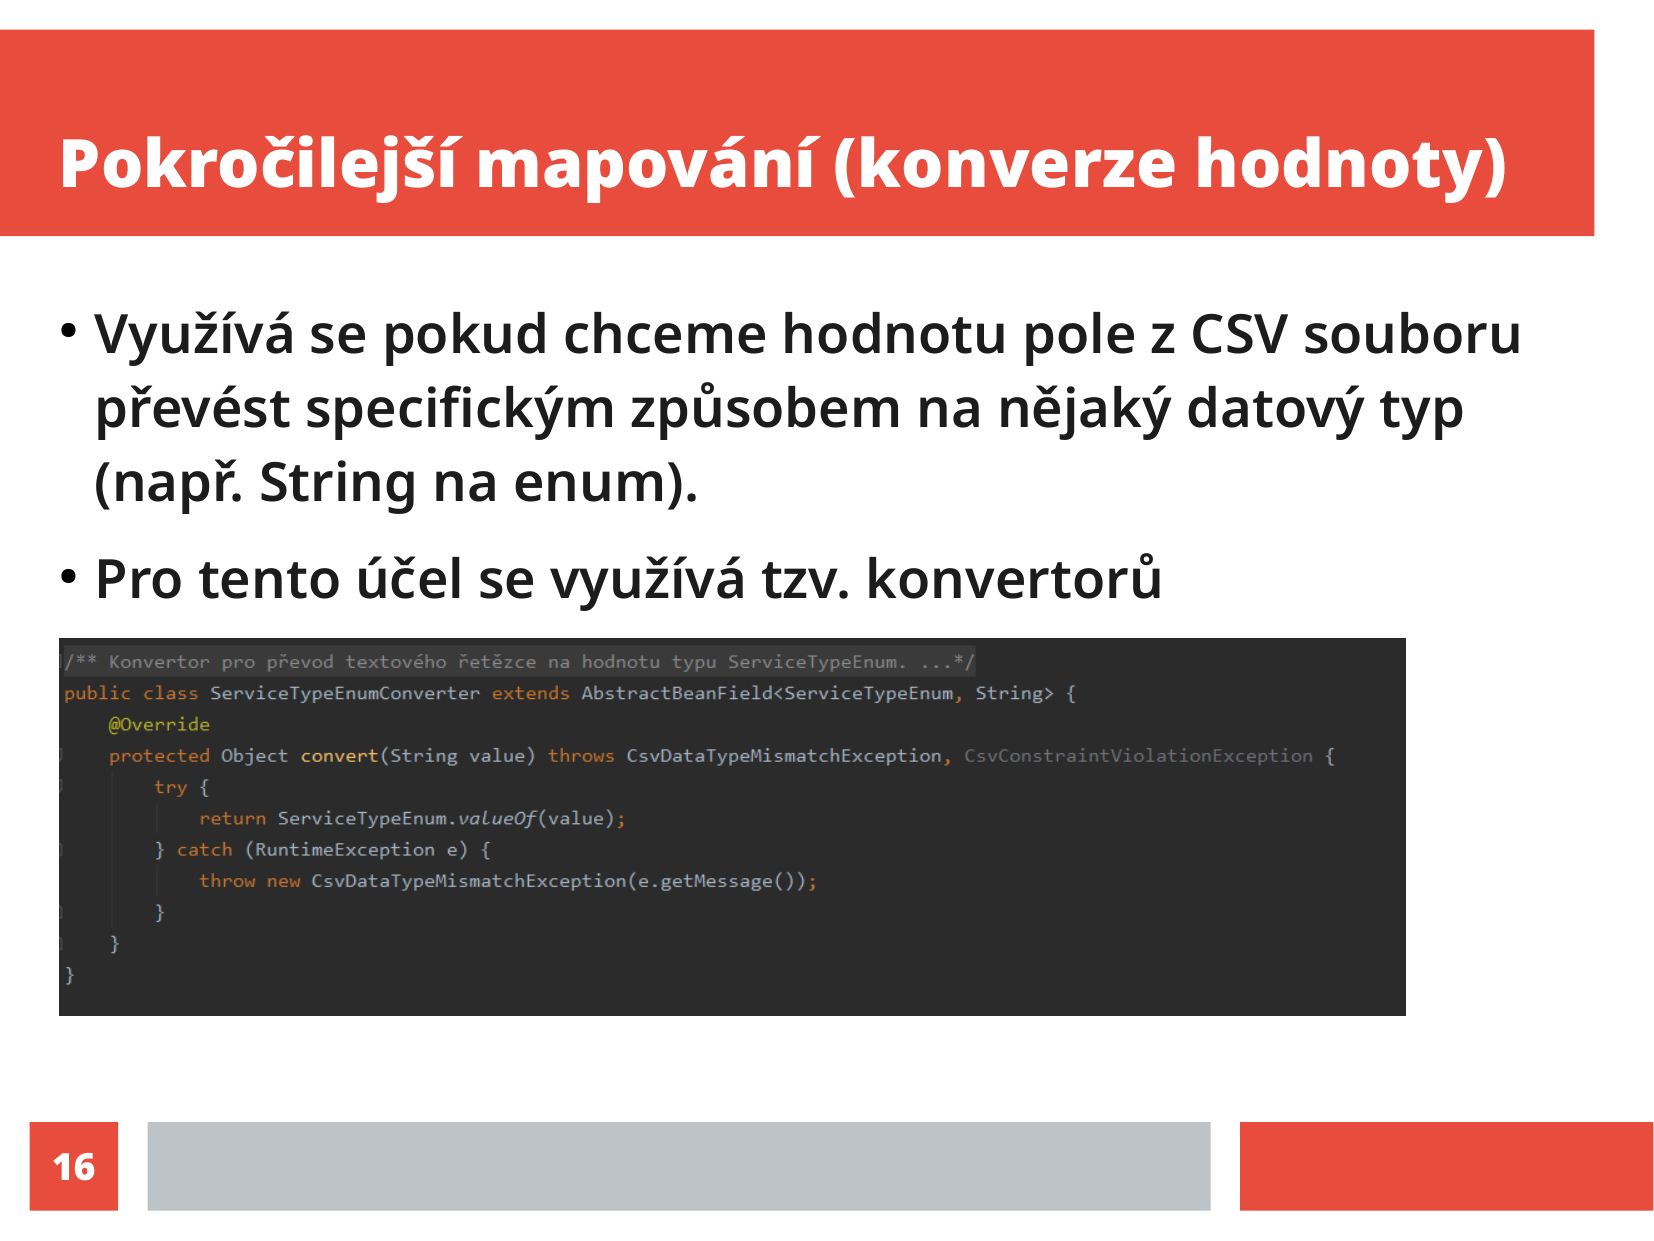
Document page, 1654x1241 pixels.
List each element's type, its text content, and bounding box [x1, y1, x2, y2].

picture [59, 638, 1406, 1016]
title Pokročilejší mapování (konverze hodnoty) [59, 59, 1595, 207]
list Využívá se pokud chceme hodnotu pole z CSV souboru převést specifickým způsobem na nějaký datový typ (např. String na enum). Pro tento účel se využívá tzv. konvertorů [59, 295, 1565, 1063]
